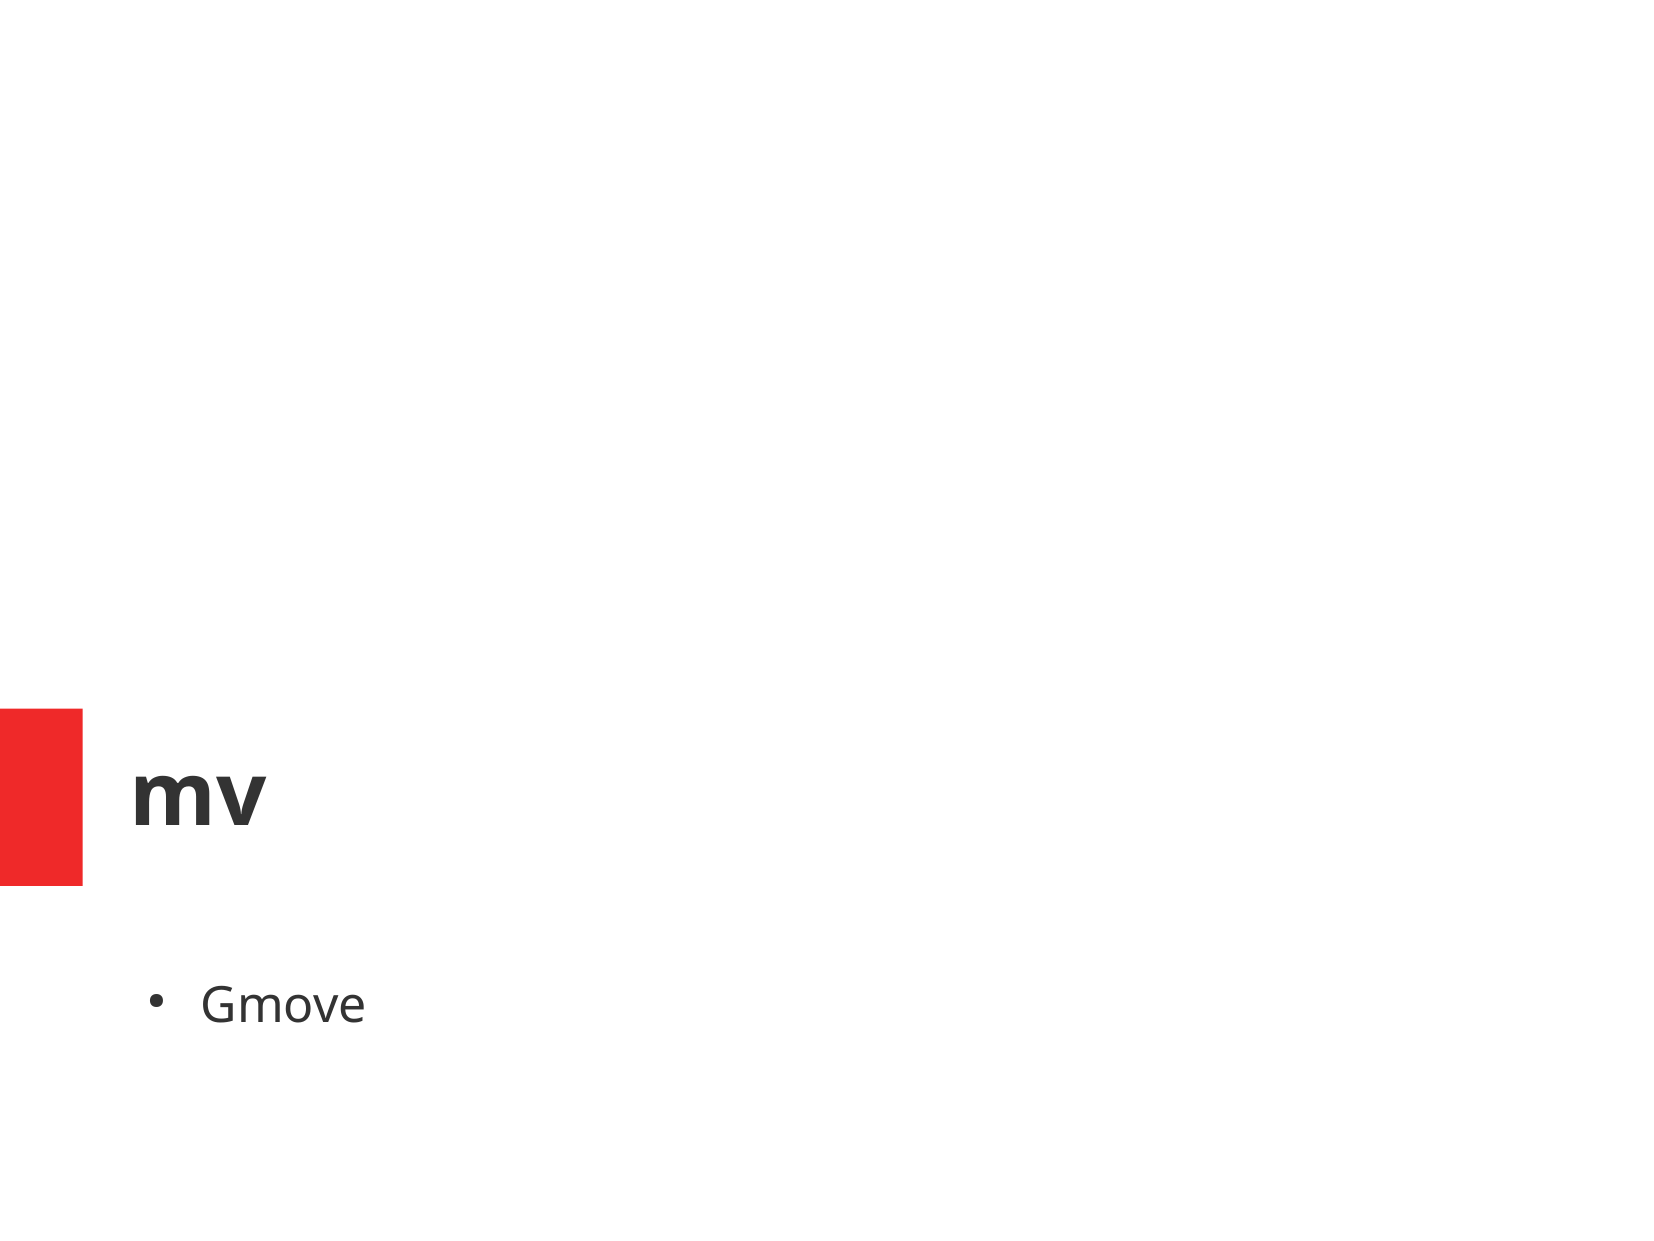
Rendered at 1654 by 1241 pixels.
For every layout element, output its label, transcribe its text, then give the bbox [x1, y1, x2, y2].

list Gmove [129, 968, 1536, 1241]
title mv [129, 673, 1536, 910]
